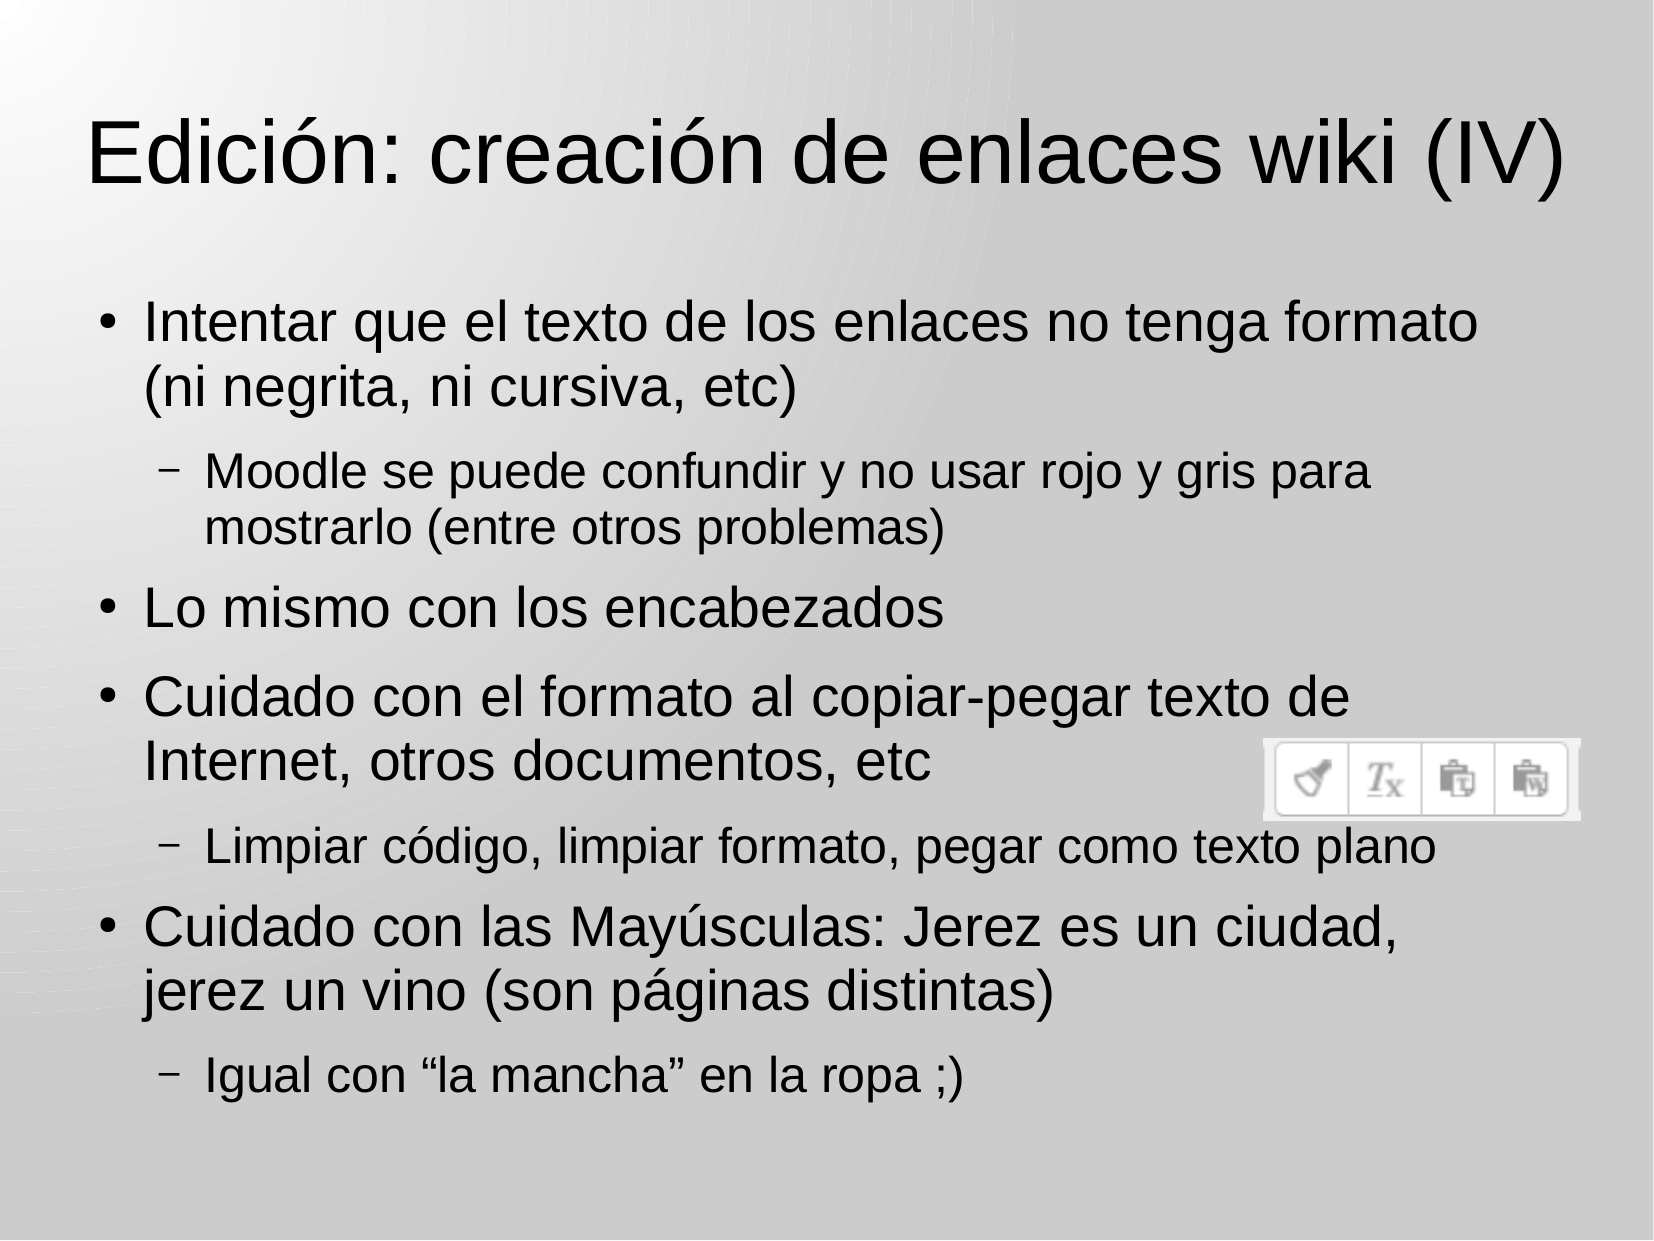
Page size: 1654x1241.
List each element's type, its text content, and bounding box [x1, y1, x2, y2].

picture [1263, 738, 1581, 821]
title Edición: creación de enlaces wiki (IV) [82, 49, 1571, 257]
list Intentar que el texto de los enlaces no tenga formato (ni negrita, ni cursiva, etc) Moodle se puede confundir y no usar rojo y gris para mostrarlo (entre otros problemas) Lo mismo con los encabezados Cuidado con el formato al copiar-pegar texto de Internet, otros documentos, etc Limpiar código, limpiar formato, pegar como texto plano Cuidado con las Mayúsculas: Jerez es un ciudad, jerez un vino (son páginas distintas) Igual con “la mancha” en la ropa ;) [82, 290, 1538, 1109]
